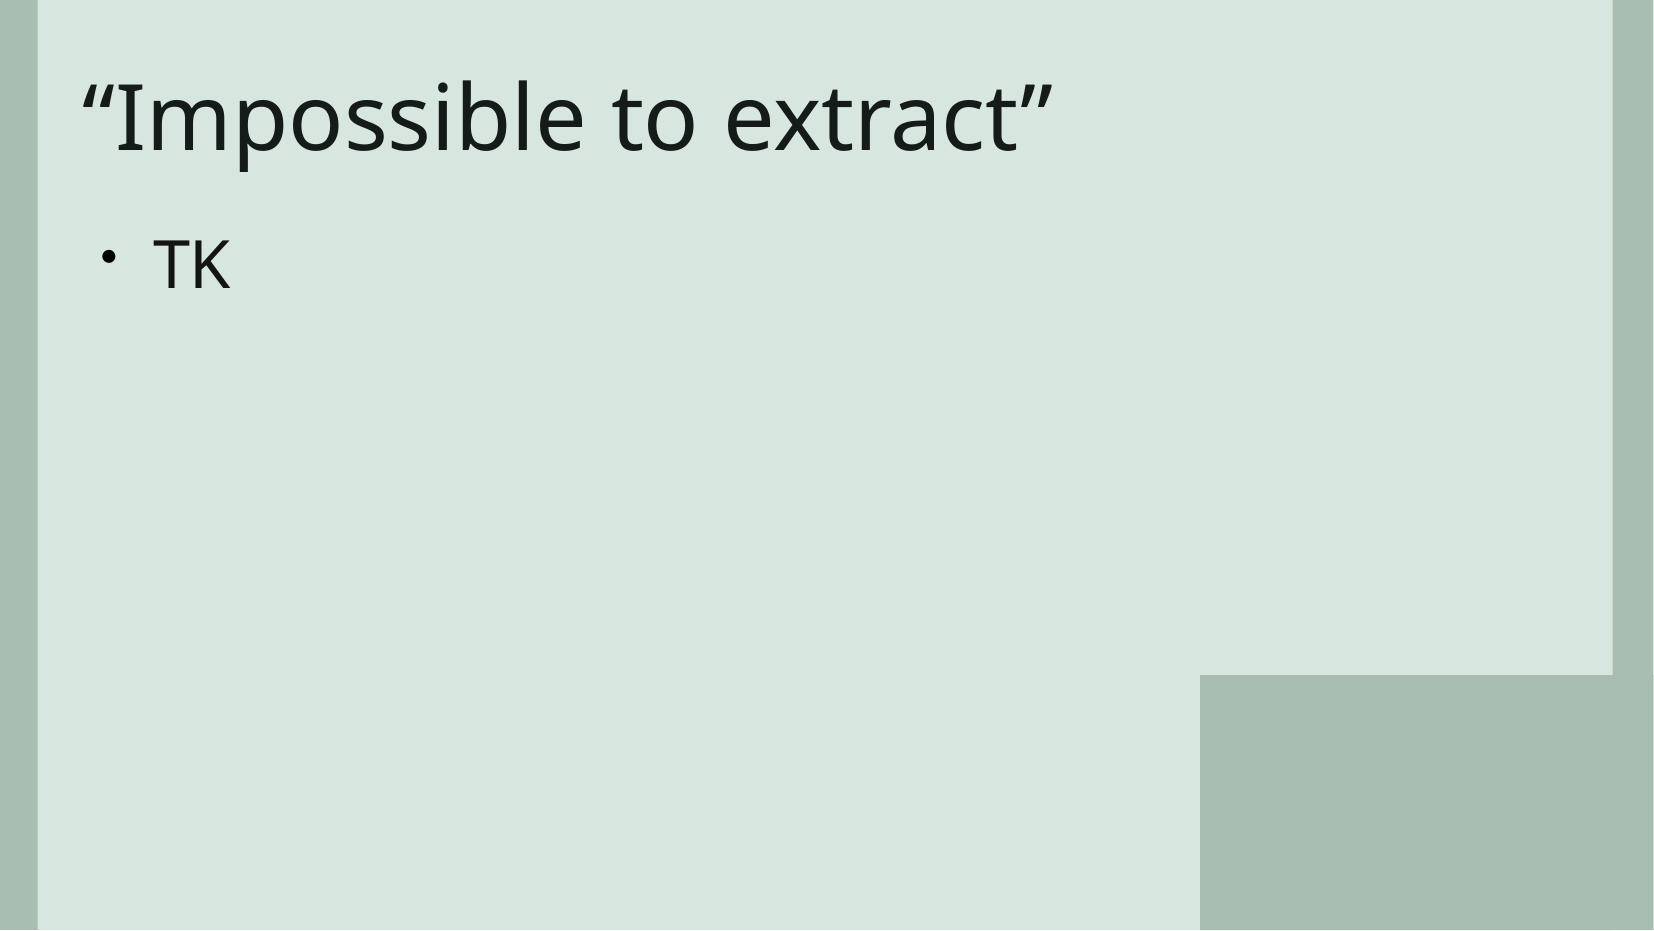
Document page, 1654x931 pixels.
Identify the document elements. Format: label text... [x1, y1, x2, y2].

title “Impossible to extract” [82, 37, 1576, 193]
list TK [82, 217, 1351, 758]
